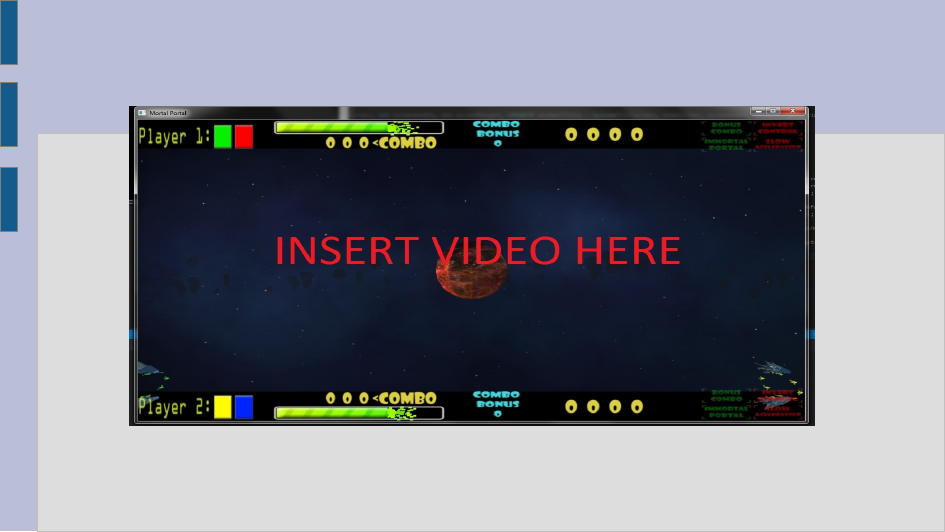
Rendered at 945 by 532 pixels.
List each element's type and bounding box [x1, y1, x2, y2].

picture [129, 106, 815, 426]
